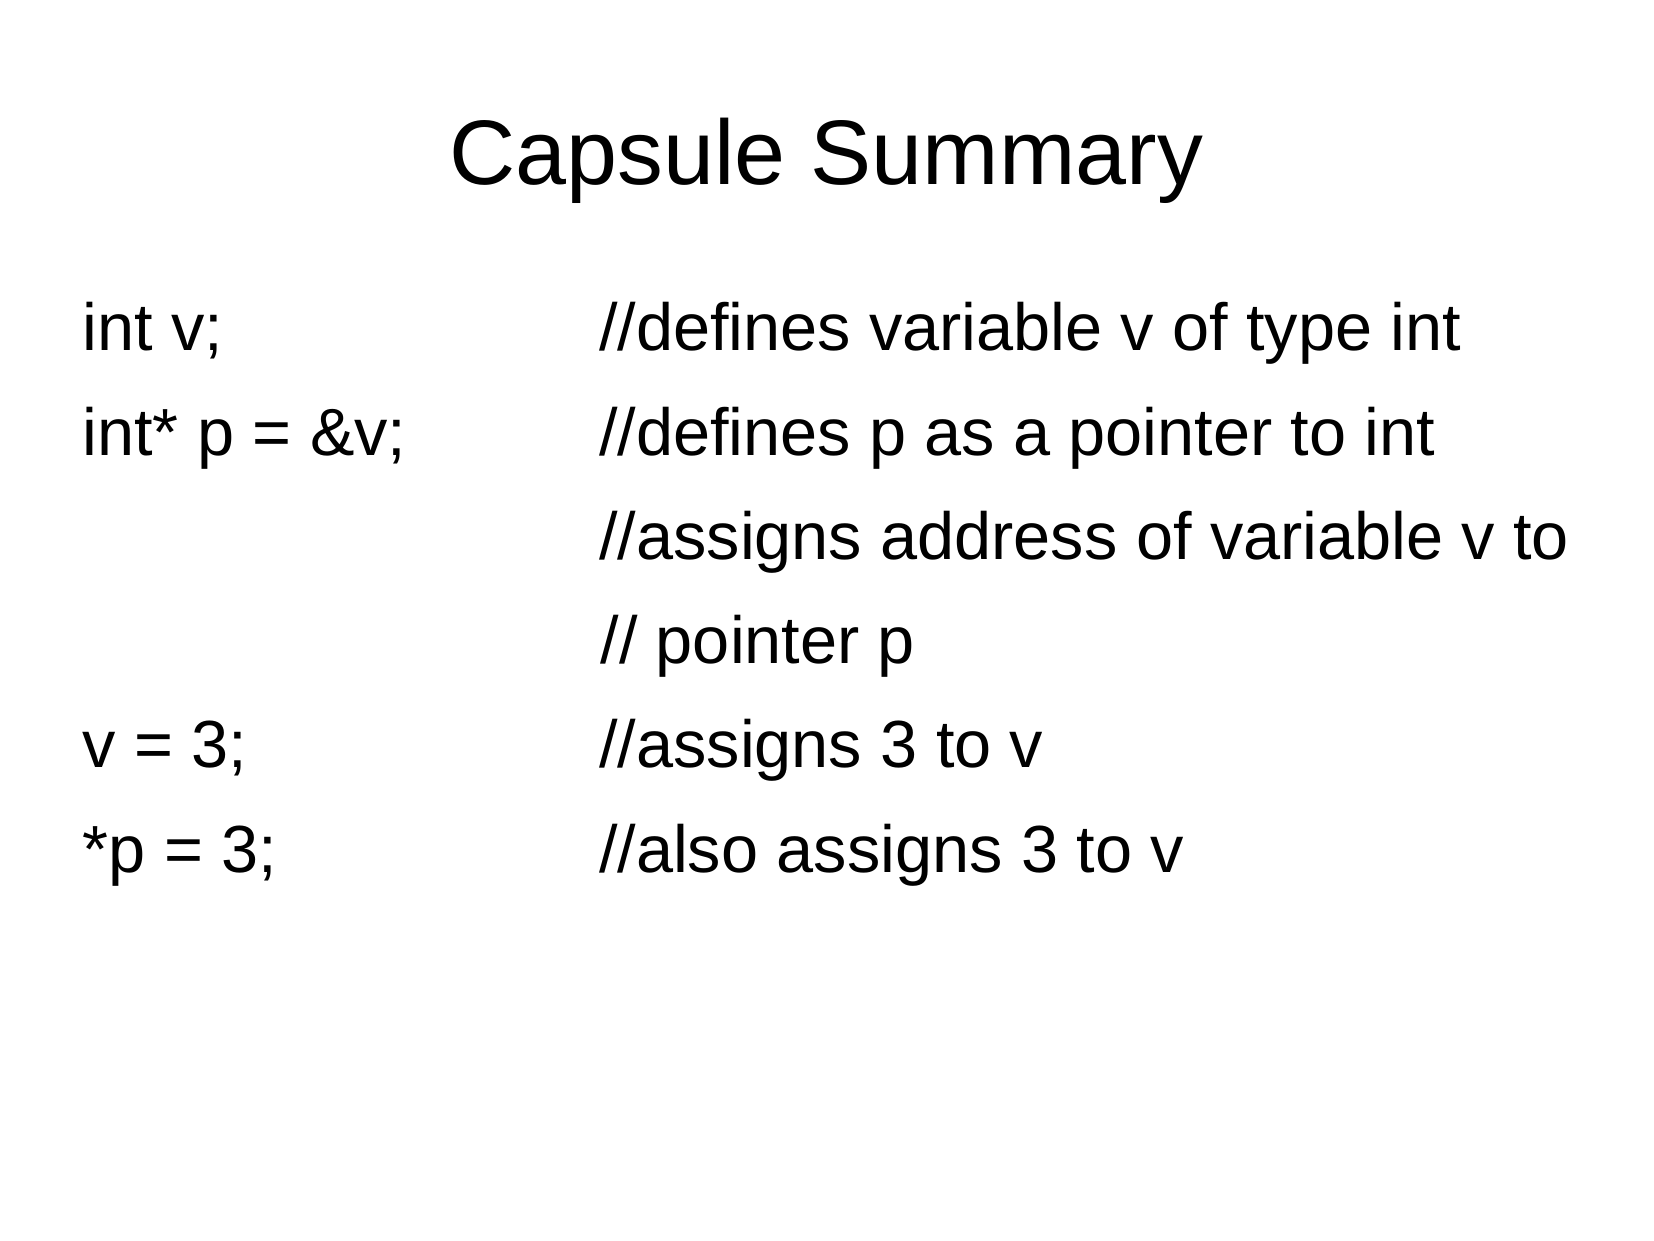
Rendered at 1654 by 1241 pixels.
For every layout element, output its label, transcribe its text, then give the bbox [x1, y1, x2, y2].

title Capsule Summary [82, 49, 1571, 257]
list int v; //defines variable v of type int int* p = &v; //defines p as a pointer to int //assigns address of variable v to // pointer p v = 3; //assigns 3 to v *p = 3; //also assigns 3 to v [82, 290, 1571, 1010]
